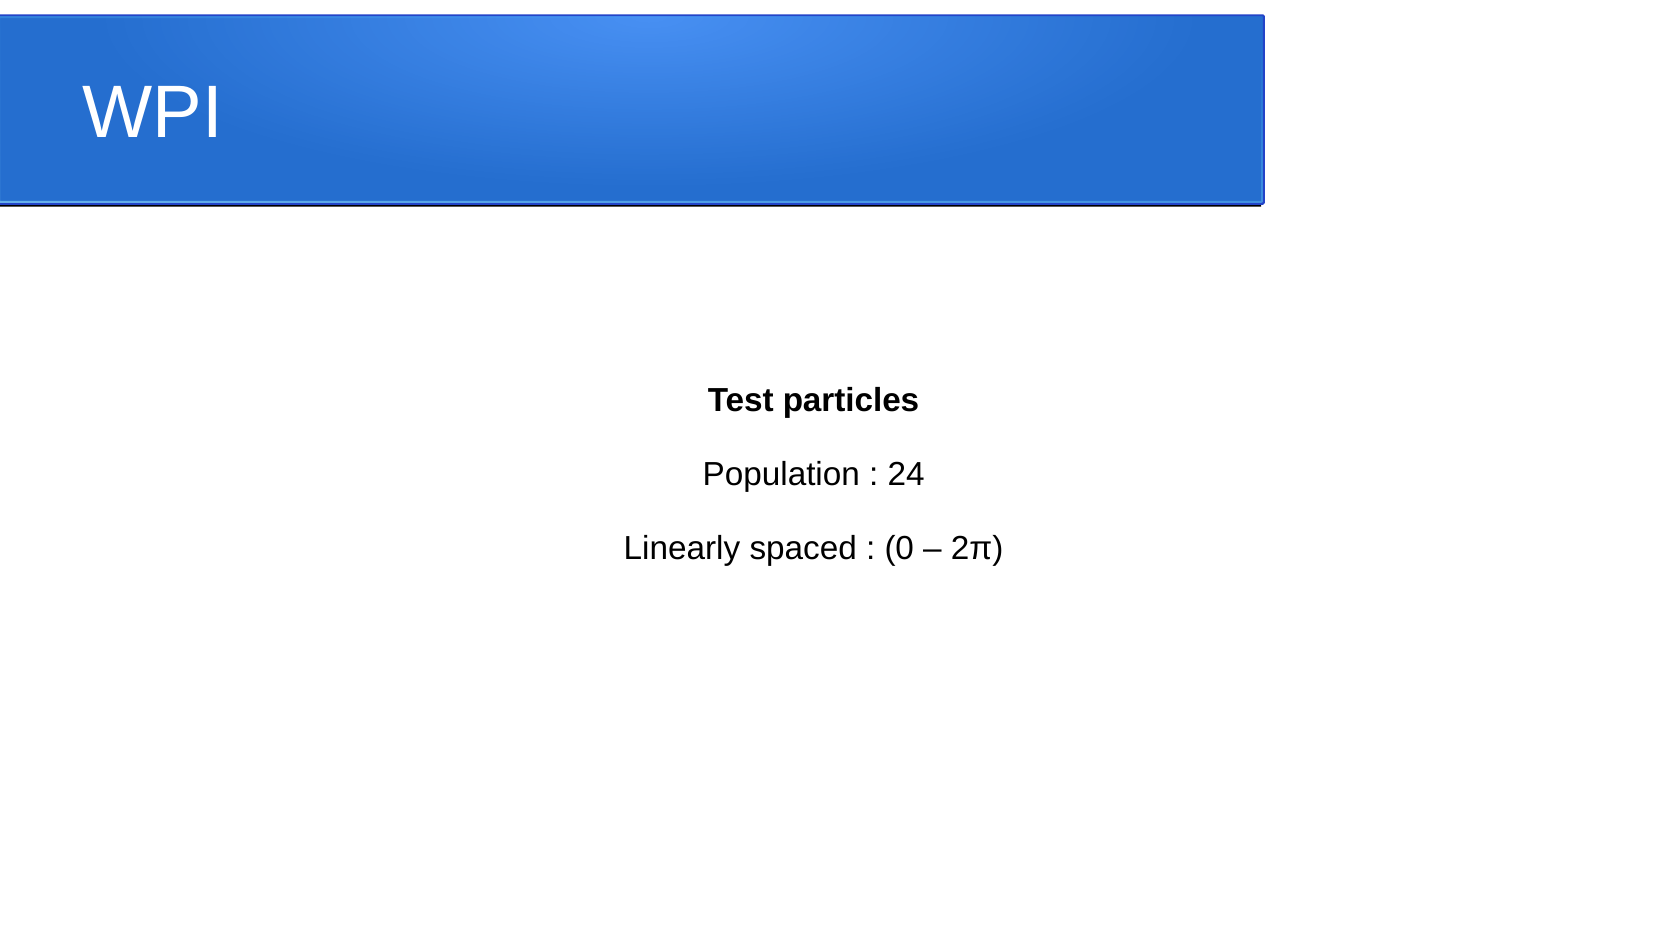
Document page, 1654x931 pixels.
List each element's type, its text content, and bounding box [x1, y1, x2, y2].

title WPI [82, 35, 1235, 189]
subtitle Test particles Population : 24 Linearly spaced : (0 – 2π) [67, 343, 1561, 827]
